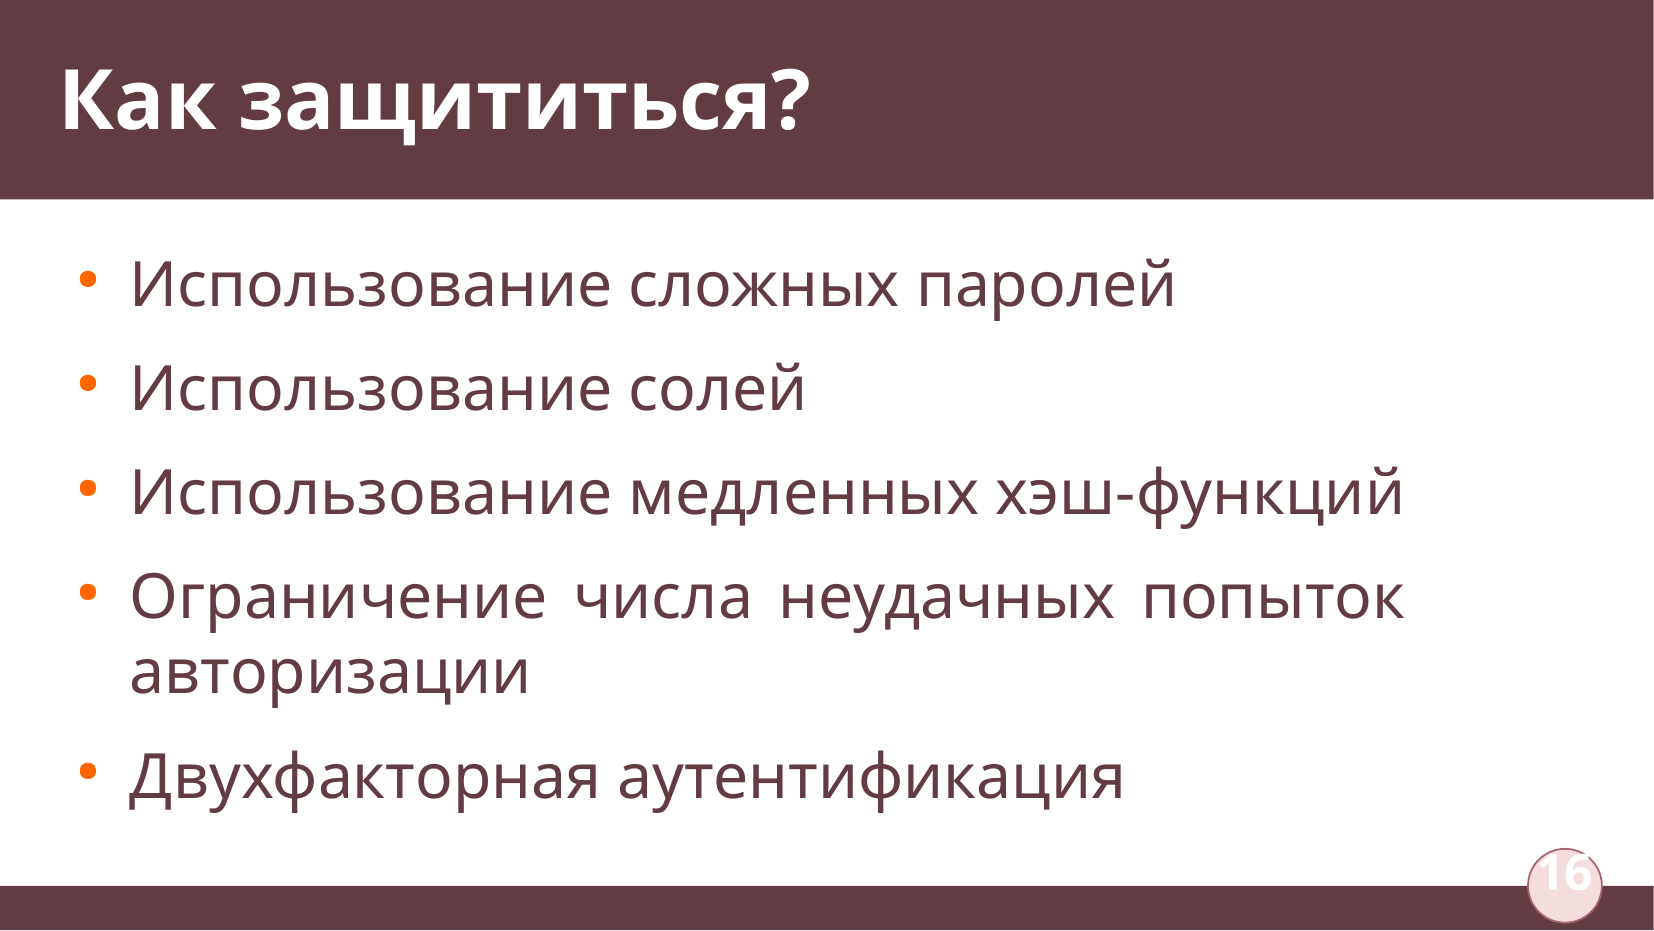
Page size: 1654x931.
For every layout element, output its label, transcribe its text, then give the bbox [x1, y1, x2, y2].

list Использование сложных паролей Использование солей Использование медленных хэш-функций Ограничение числа неудачных попыток авторизации Двухфакторная аутентификация [59, 243, 1595, 811]
title Как защититься? [59, 37, 1595, 155]
